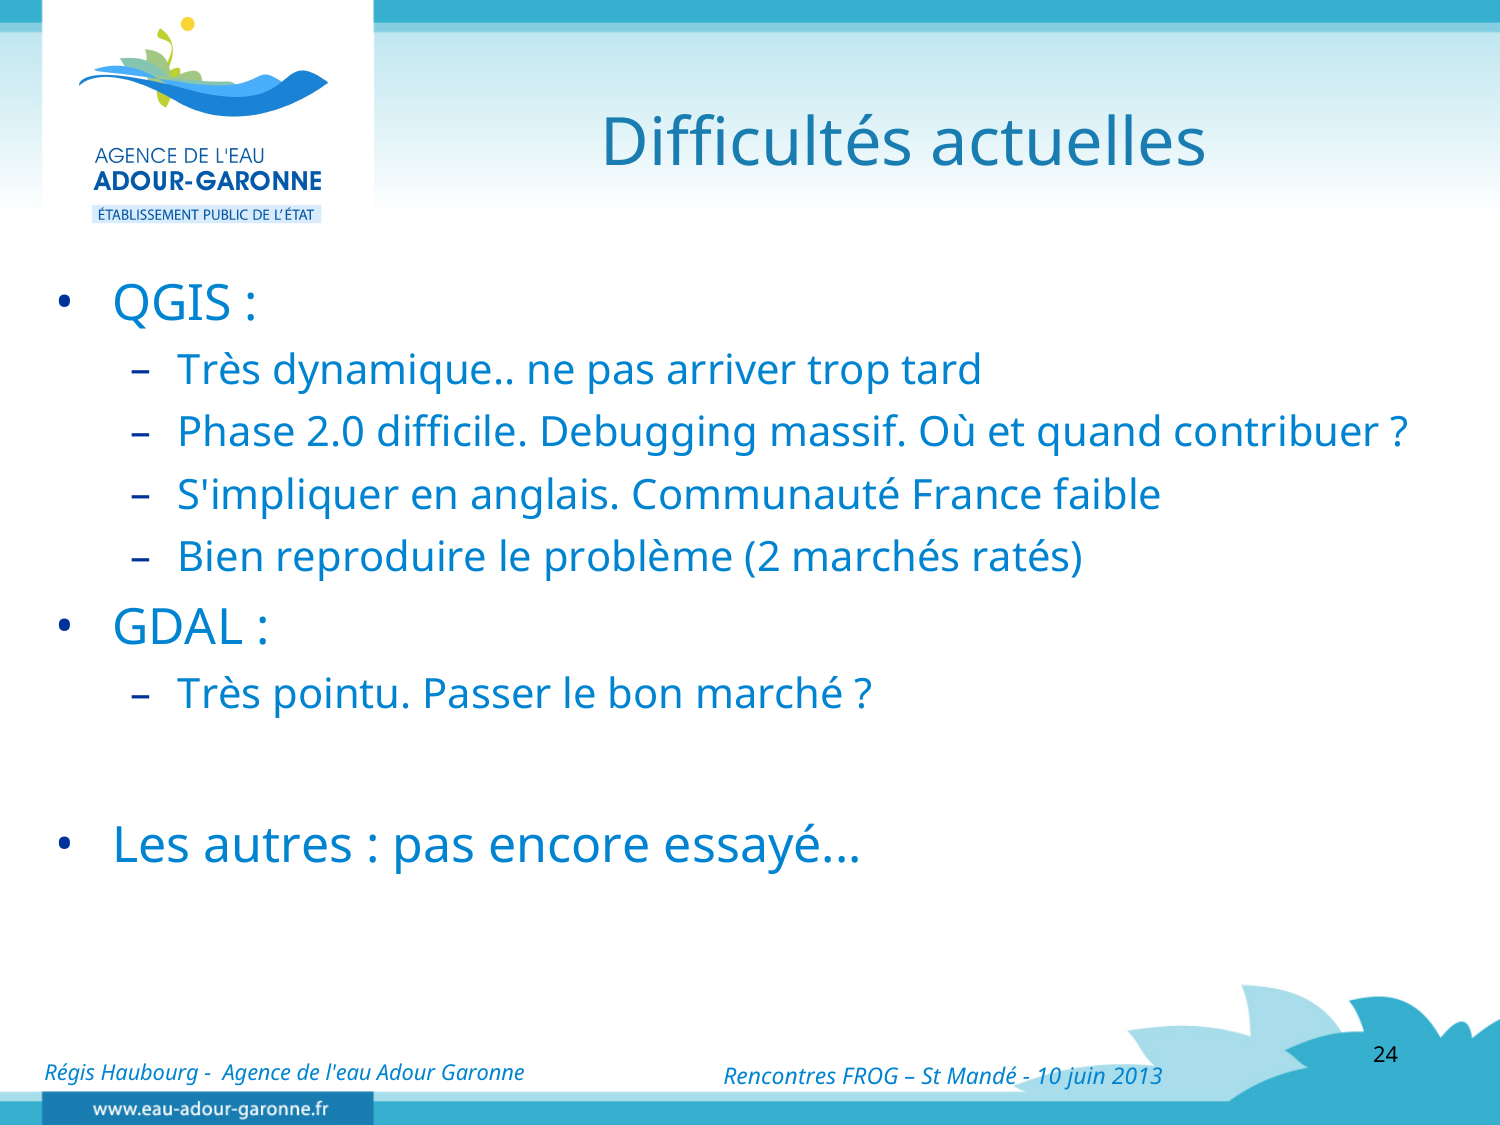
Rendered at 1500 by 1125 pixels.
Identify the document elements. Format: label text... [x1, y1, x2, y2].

title Difficultés actuelles [383, 45, 1426, 233]
picture [0, 0, 1500, 1125]
list QGIS : Très dynamique.. ne pas arriver trop tard Phase 2.0 difficile. Debugging massif. Où et quand contribuer ? S'impliquer en anglais. Communauté France faible Bien reproduire le problème (2 marchés ratés) GDAL : Très pointu. Passer le bon marché ? Les autres : pas encore essayé... [41, 262, 1459, 931]
